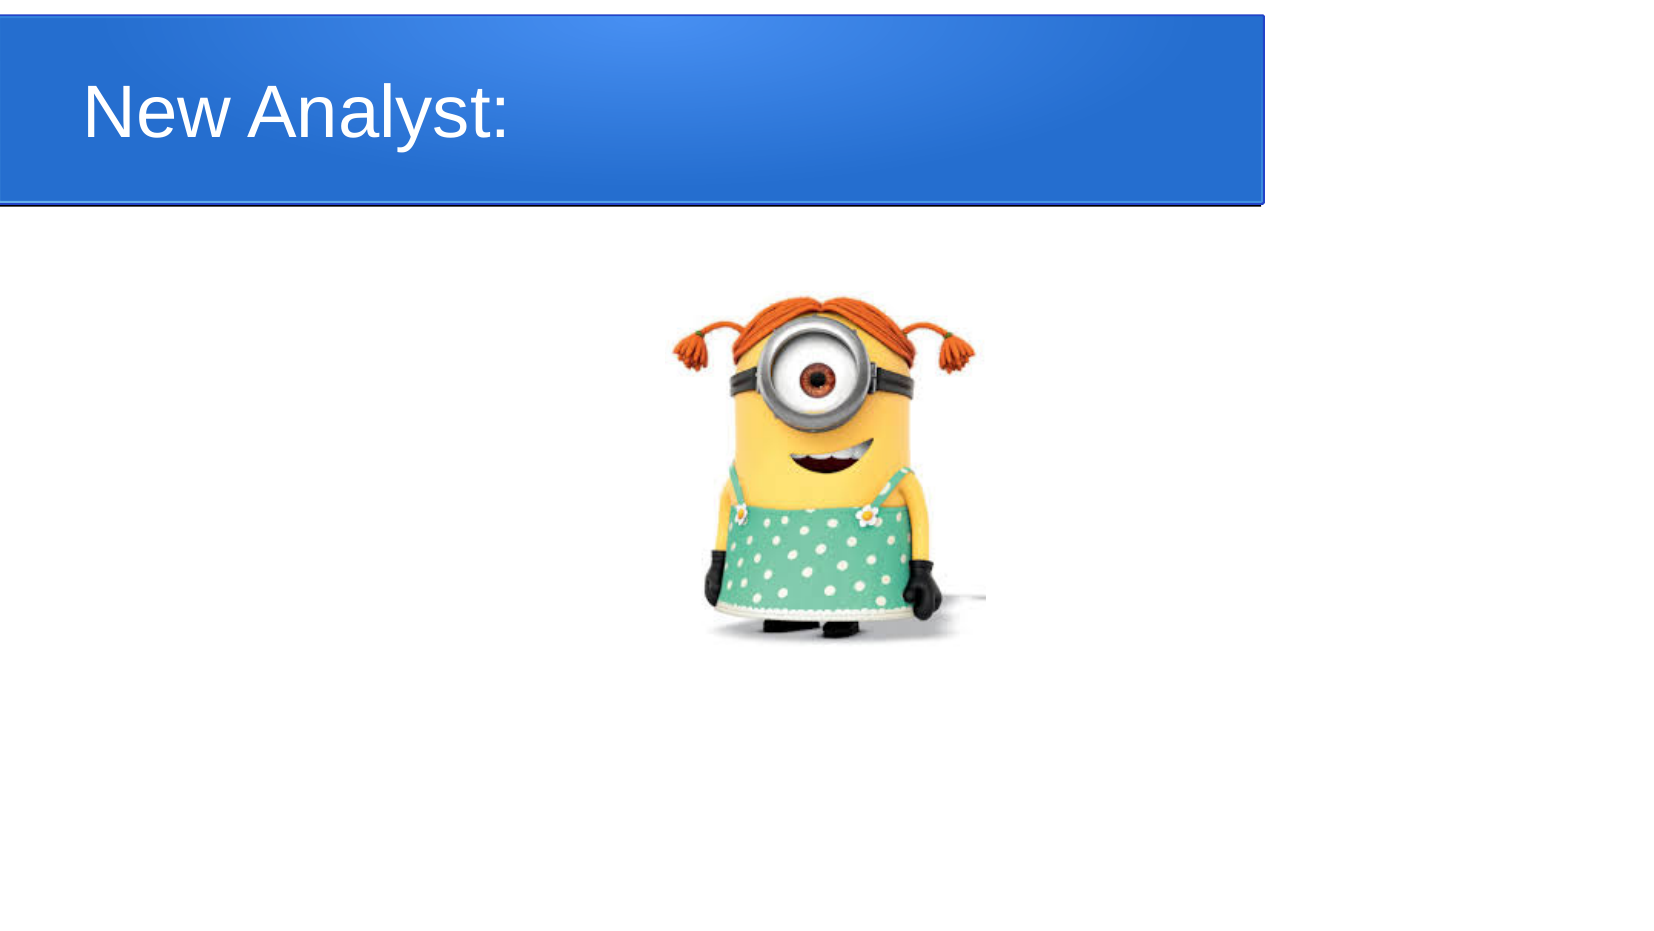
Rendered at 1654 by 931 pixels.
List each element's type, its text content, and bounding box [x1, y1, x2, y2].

title New Analyst: [82, 35, 1235, 189]
picture [665, 279, 986, 649]
subtitle Big Title [82, 224, 1571, 764]
